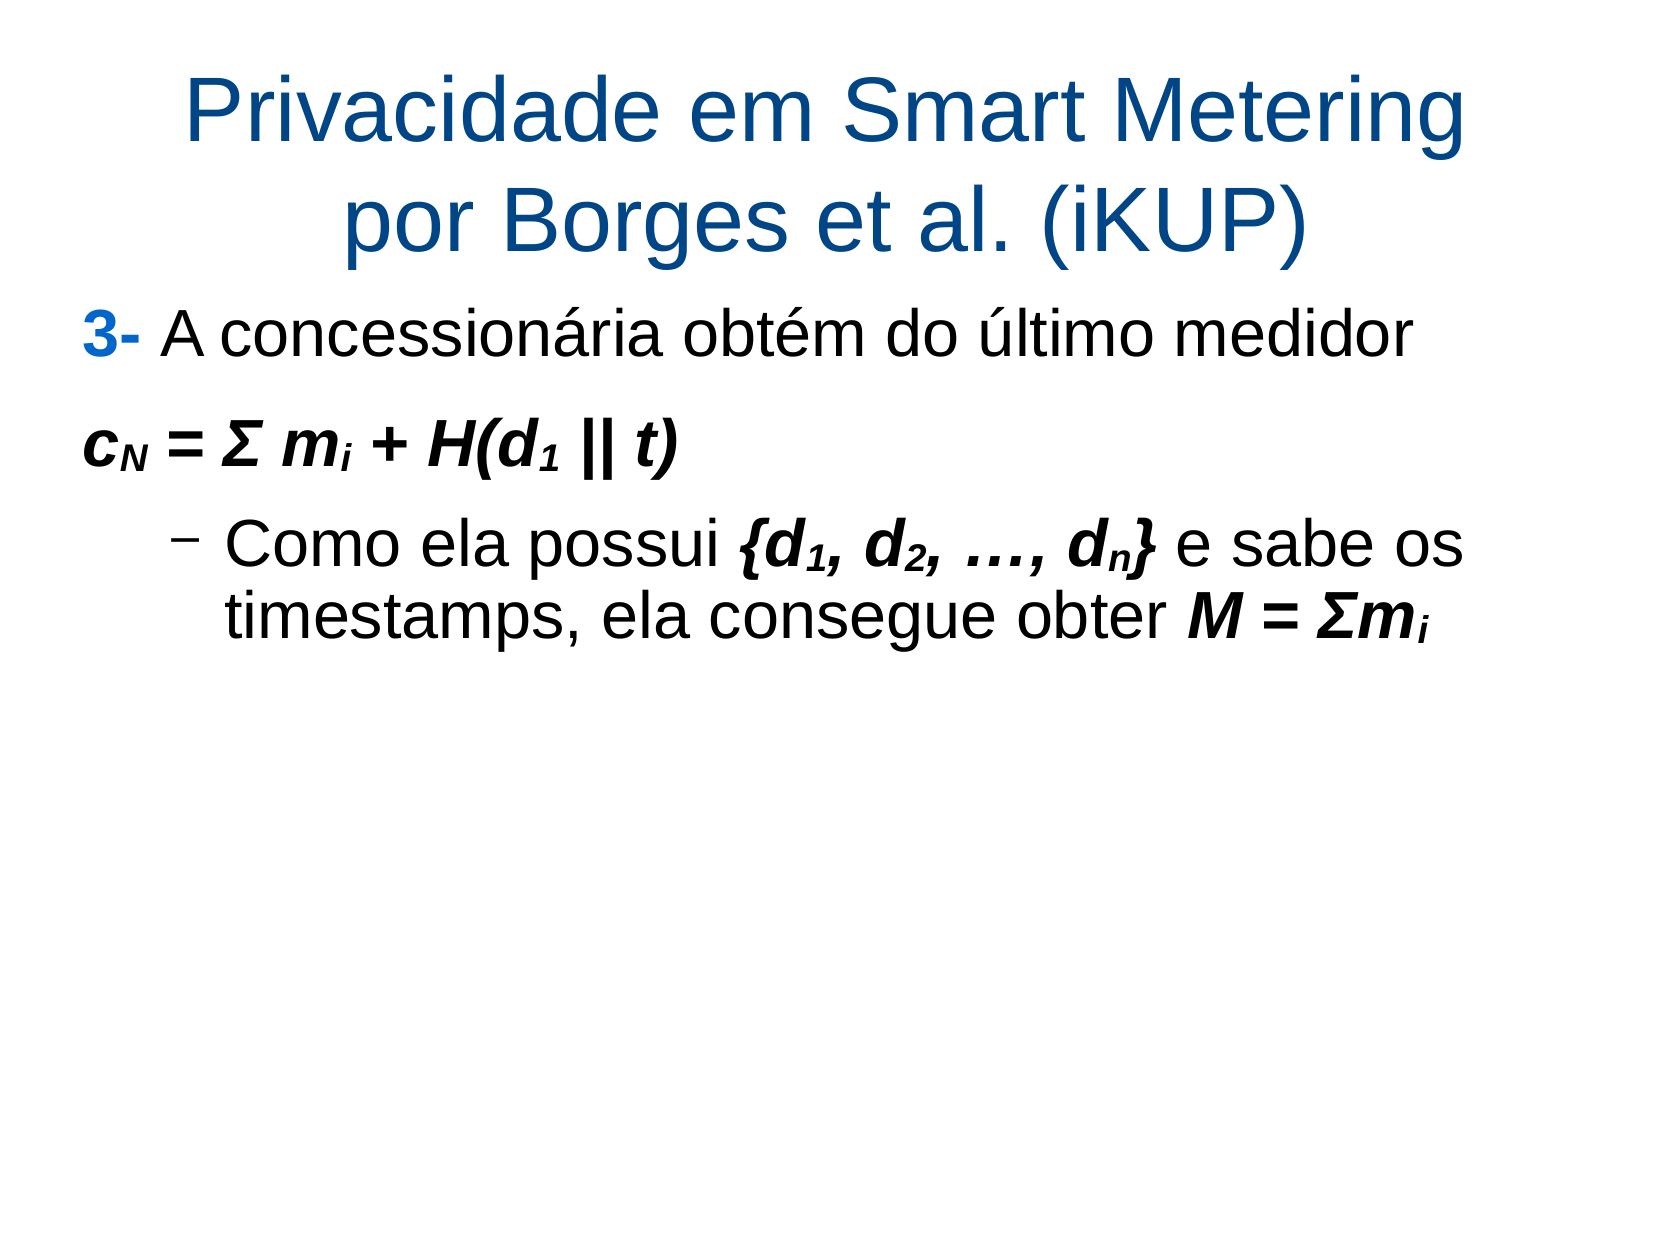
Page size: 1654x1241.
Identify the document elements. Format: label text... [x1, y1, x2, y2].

list 3- A concessionária obtém do último medidor cN = Σ mi + H(d1 || t) Como ela possui {d1, d2, …, dn} e sabe os timestamps, ela consegue obter M = Σmi [82, 290, 1538, 1126]
title Privacidade em Smart Metering por Borges et al. (iKUP) [82, 49, 1571, 257]
